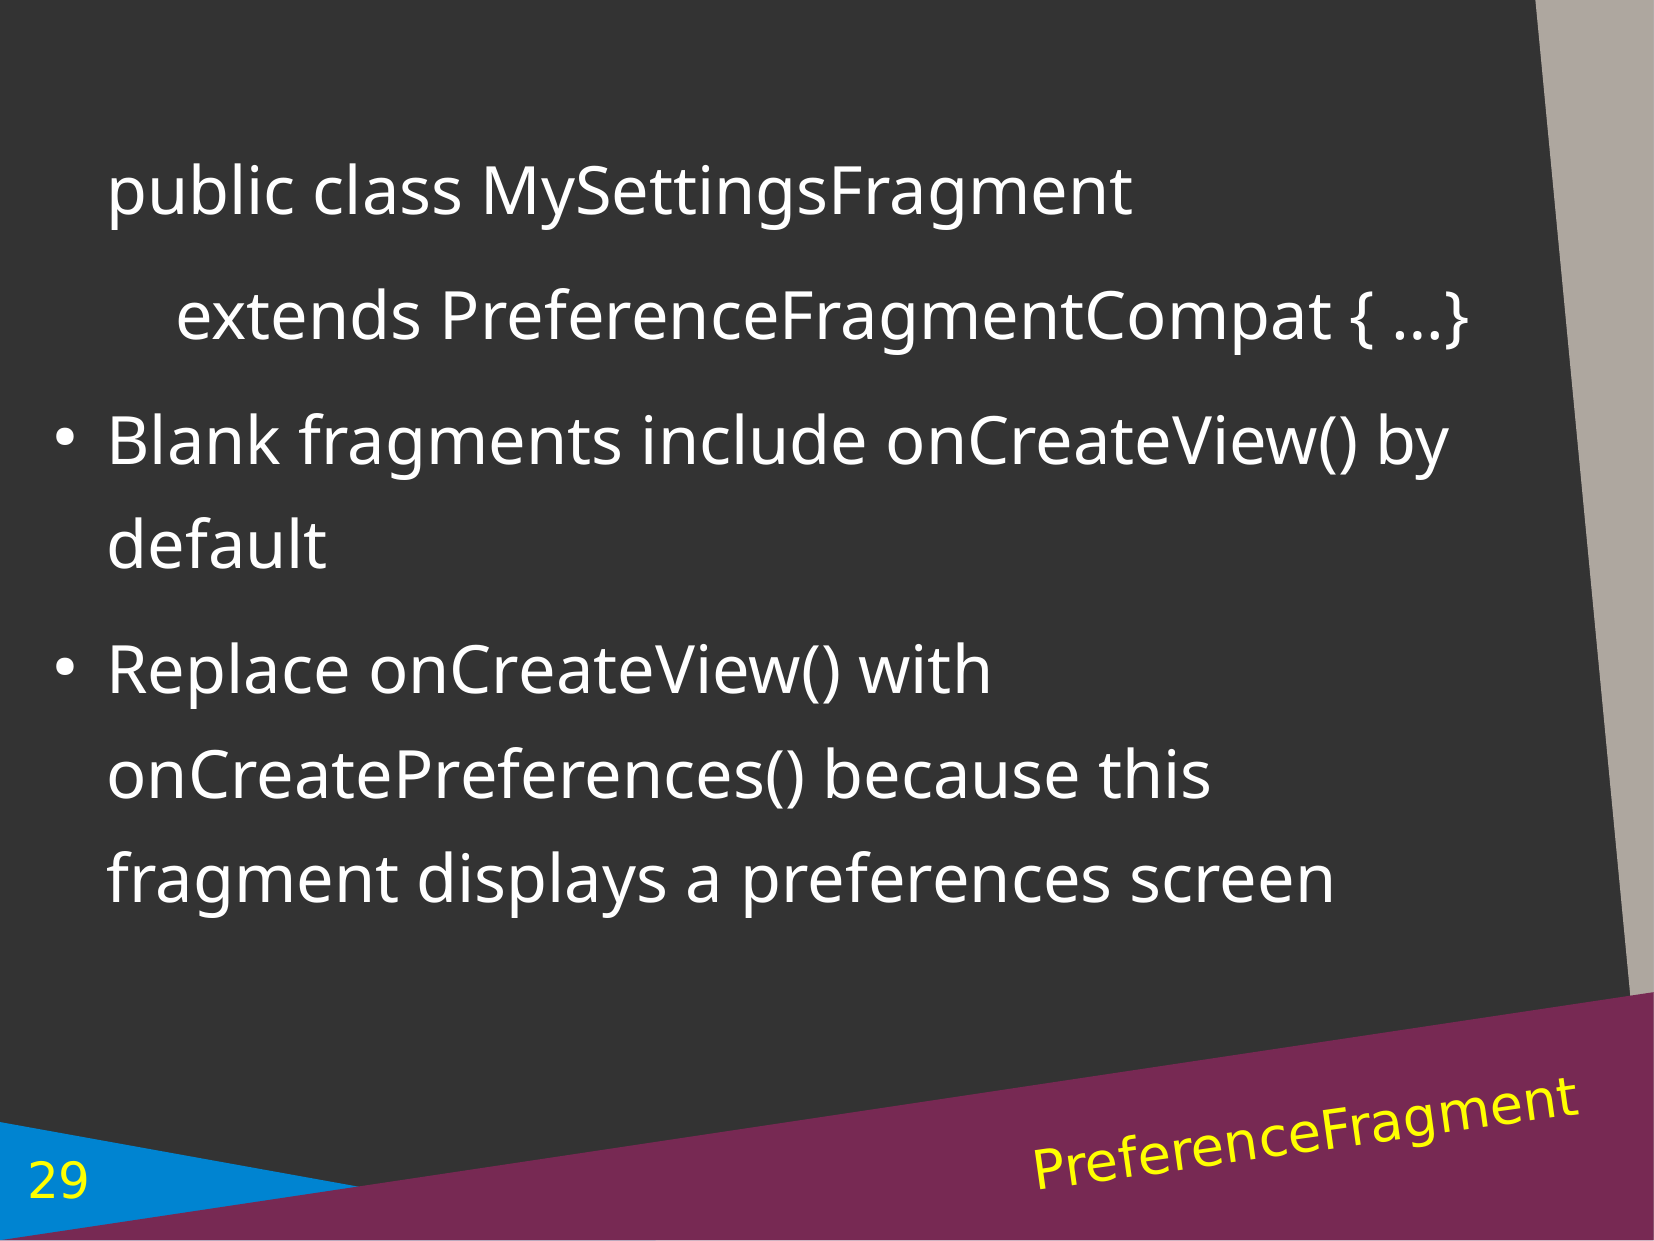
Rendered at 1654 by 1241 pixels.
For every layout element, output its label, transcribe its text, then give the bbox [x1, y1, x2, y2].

title PreferenceFragment [956, 995, 1654, 1241]
list public class MySettingsFragment extends PreferenceFragmentCompat { …} Blank fragments include onCreateView() by default Replace onCreateView() with onCreatePreferences() because this fragment displays a preferences screen [35, 59, 1524, 993]
